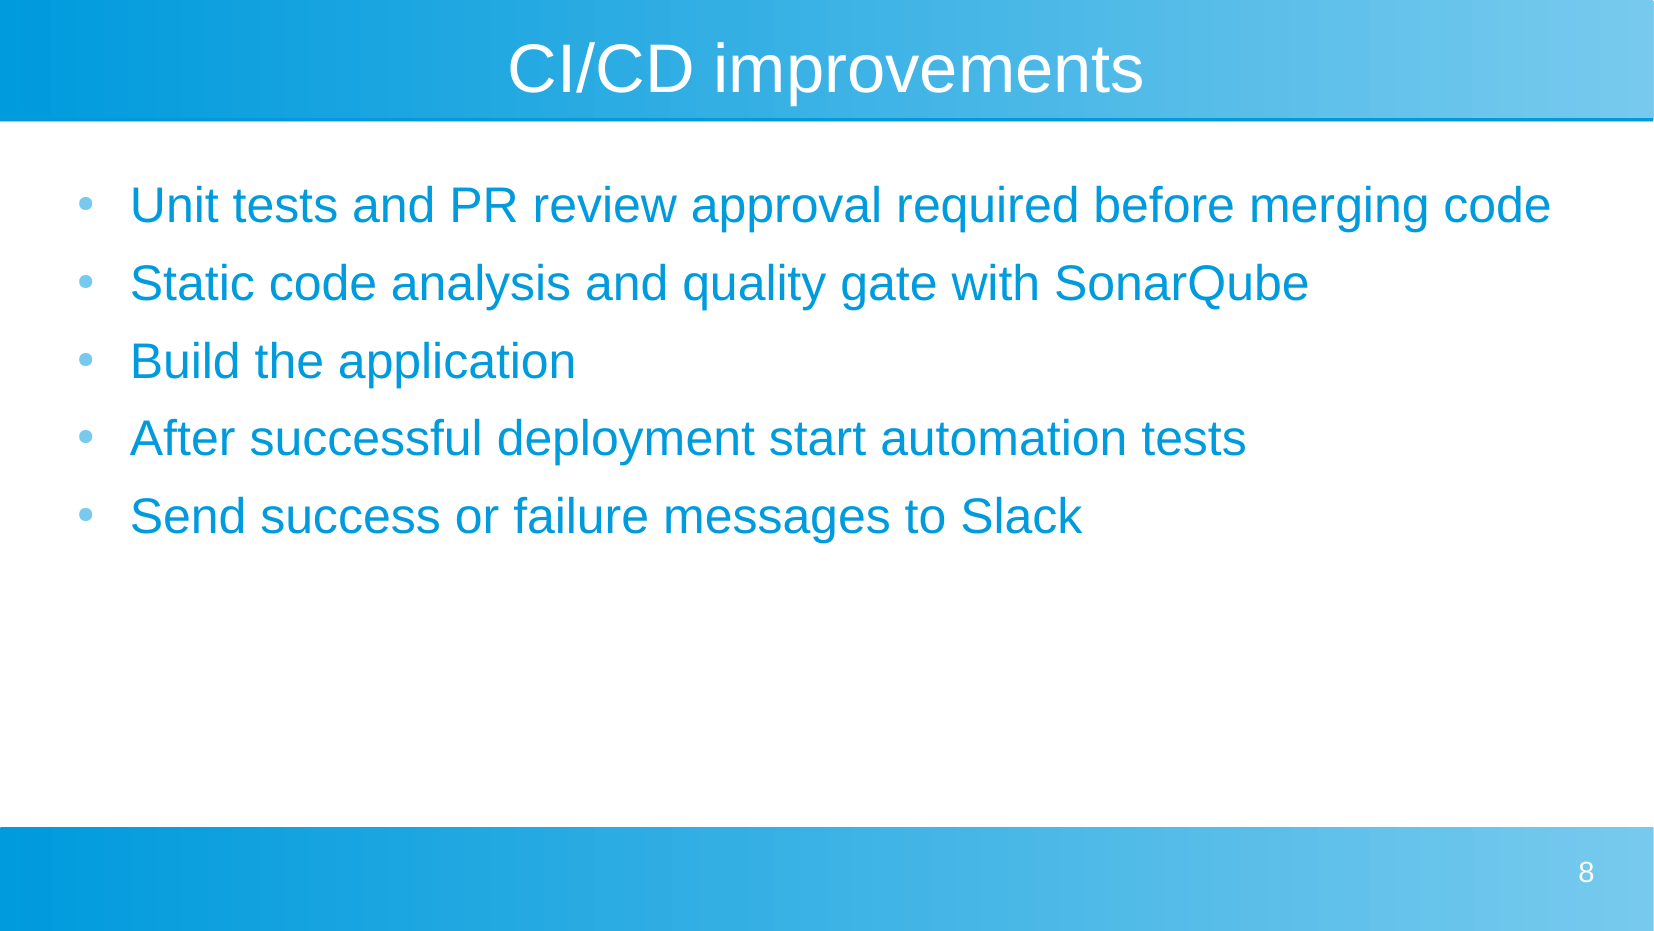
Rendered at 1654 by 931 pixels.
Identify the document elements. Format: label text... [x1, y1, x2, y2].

title CI/CD improvements [59, 29, 1595, 108]
list Unit tests and PR review approval required before merging code Static code analysis and quality gate with SonarQube Build the application After successful deployment start automation tests Send success or failure messages to Slack [59, 177, 1595, 768]
